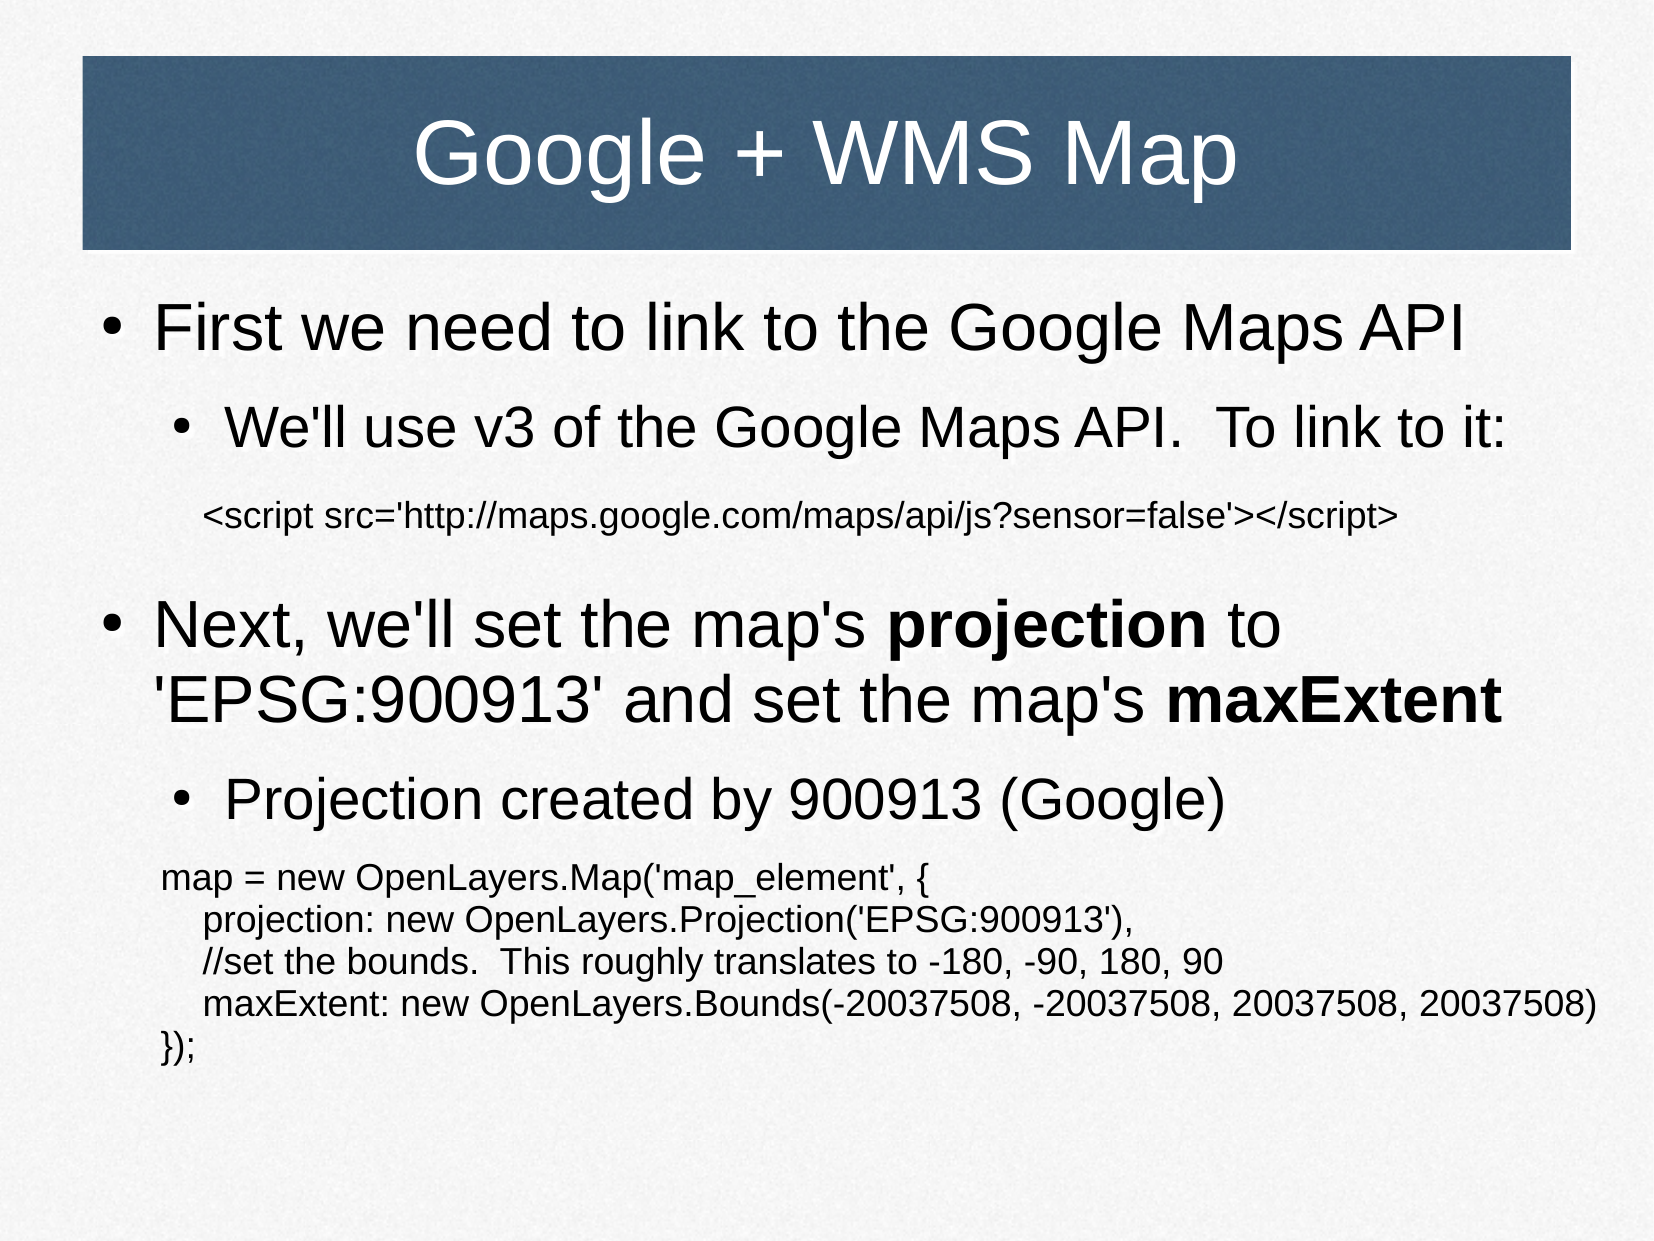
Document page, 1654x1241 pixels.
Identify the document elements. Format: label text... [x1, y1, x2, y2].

text_box <script src='http://maps.google.com/maps/api/js?sensor=false'></script> [187, 487, 1427, 545]
picture [0, 0, 1654, 1241]
text_box map = new OpenLayers.Map('map_element', { projection: new OpenLayers.Projection('EPSG:900913'), //set the bounds. This roughly translates to -180, -90, 180, 90 maxExtent: new OpenLayers.Bounds(-20037508, -20037508, 20037508, 20037508) }); [61, 849, 1613, 1201]
title Google + WMS Map [82, 56, 1571, 250]
list First we need to link to the Google Maps API We'll use v3 of the Google Maps API. To link to it: Next, we'll set the map's projection to 'EPSG:900913' and set the map's maxExtent Projection created by 900913 (Google) [82, 290, 1571, 849]
